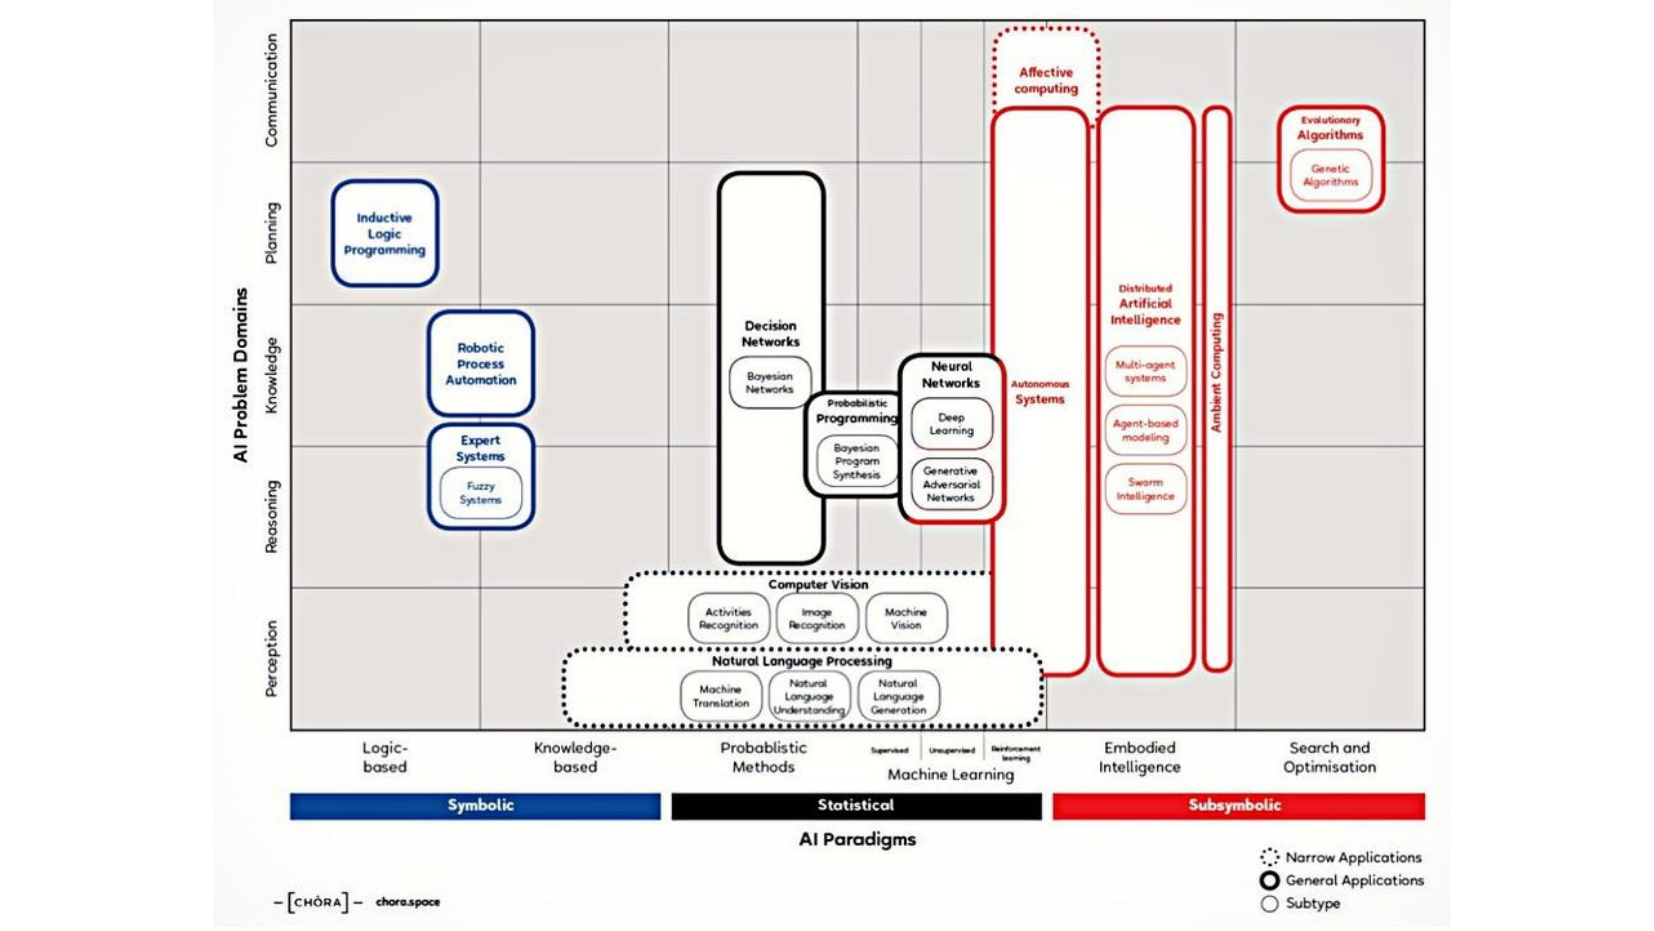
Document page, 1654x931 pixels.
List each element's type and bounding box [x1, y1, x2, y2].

picture [213, 0, 1451, 927]
